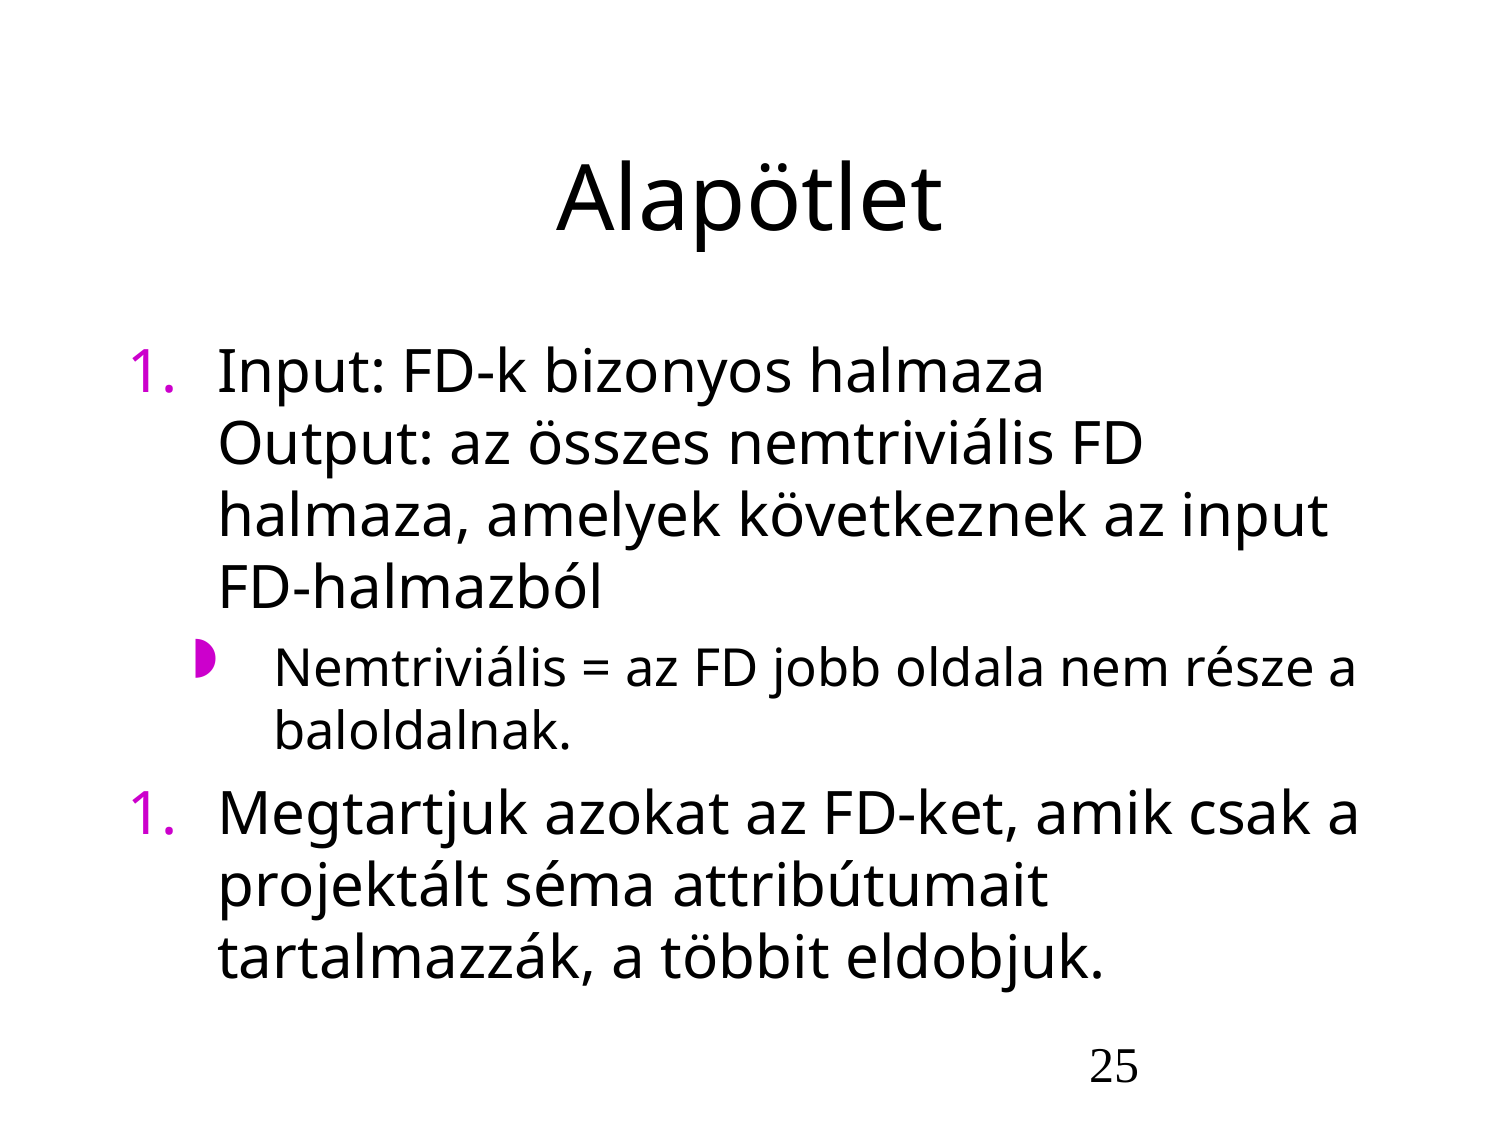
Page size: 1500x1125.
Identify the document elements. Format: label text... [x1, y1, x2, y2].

list Input: FD-k bizonyos halmaza Output: az összes nemtriviális FD halmaza, amelyek következnek az input FD-halmazból Nemtriviális = az FD jobb oldala nem része a baloldalnak. Megtartjuk azokat az FD-ket, amik csak a projektált séma attribútumait tartalmazzák, a többit eldobjuk. [112, 324, 1388, 1000]
title Alapötlet [112, 99, 1388, 288]
